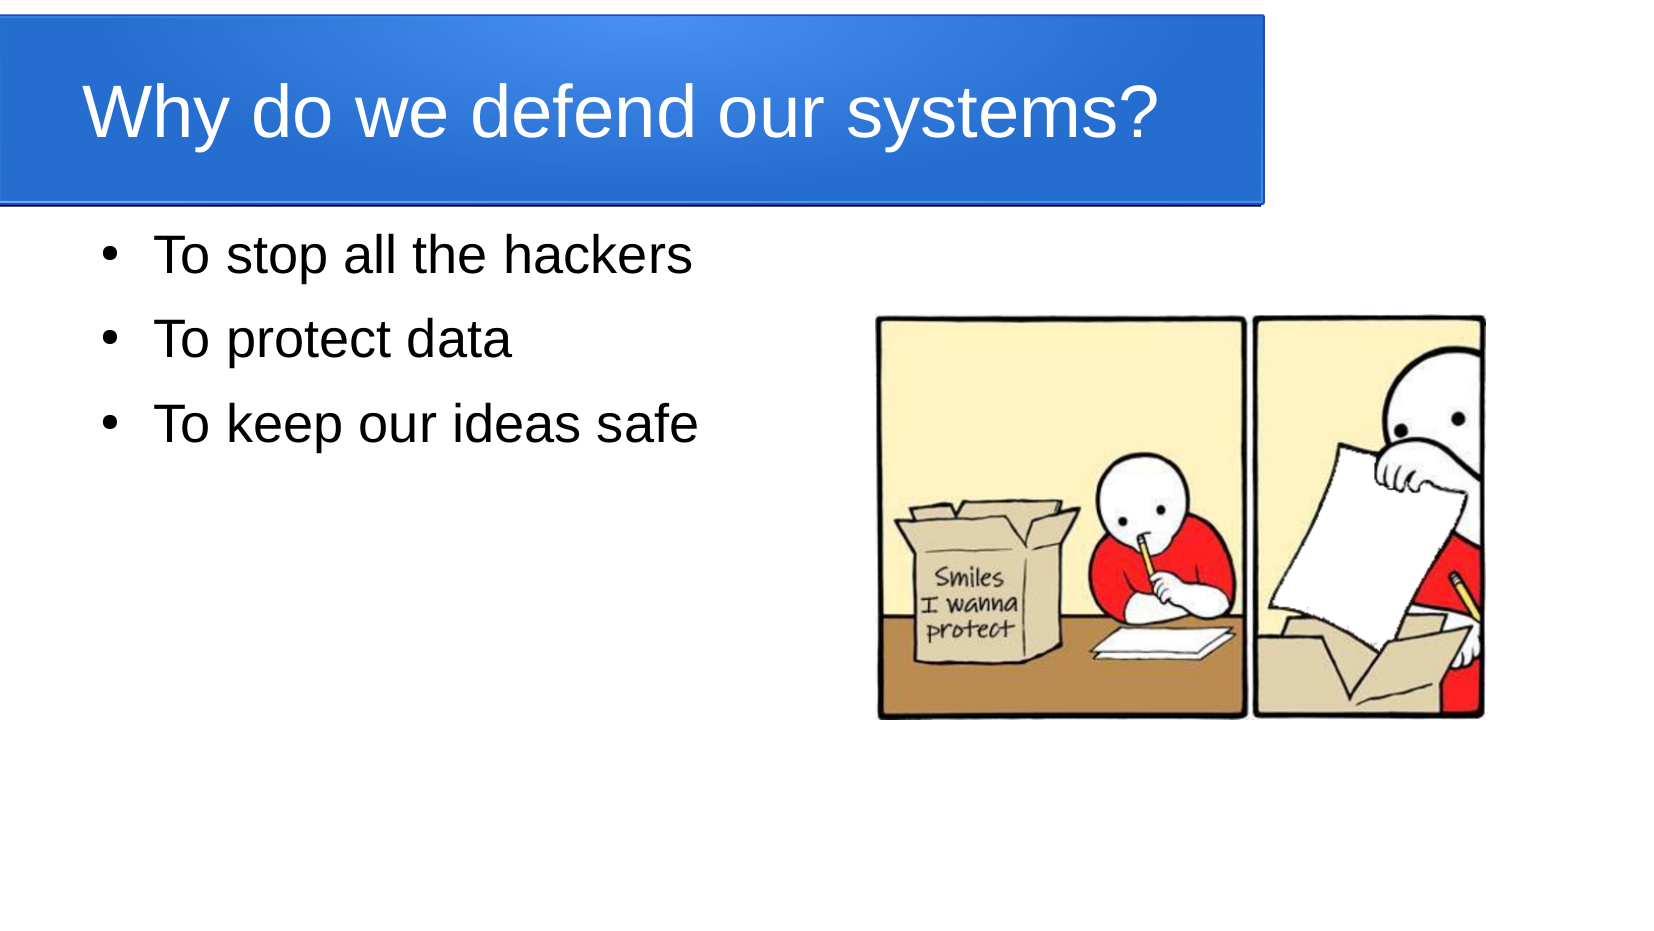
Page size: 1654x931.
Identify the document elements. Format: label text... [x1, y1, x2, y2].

picture [875, 314, 1486, 721]
list To stop all the hackers To protect data To keep our ideas safe [82, 224, 826, 764]
title Why do we defend our systems? [82, 35, 1235, 189]
